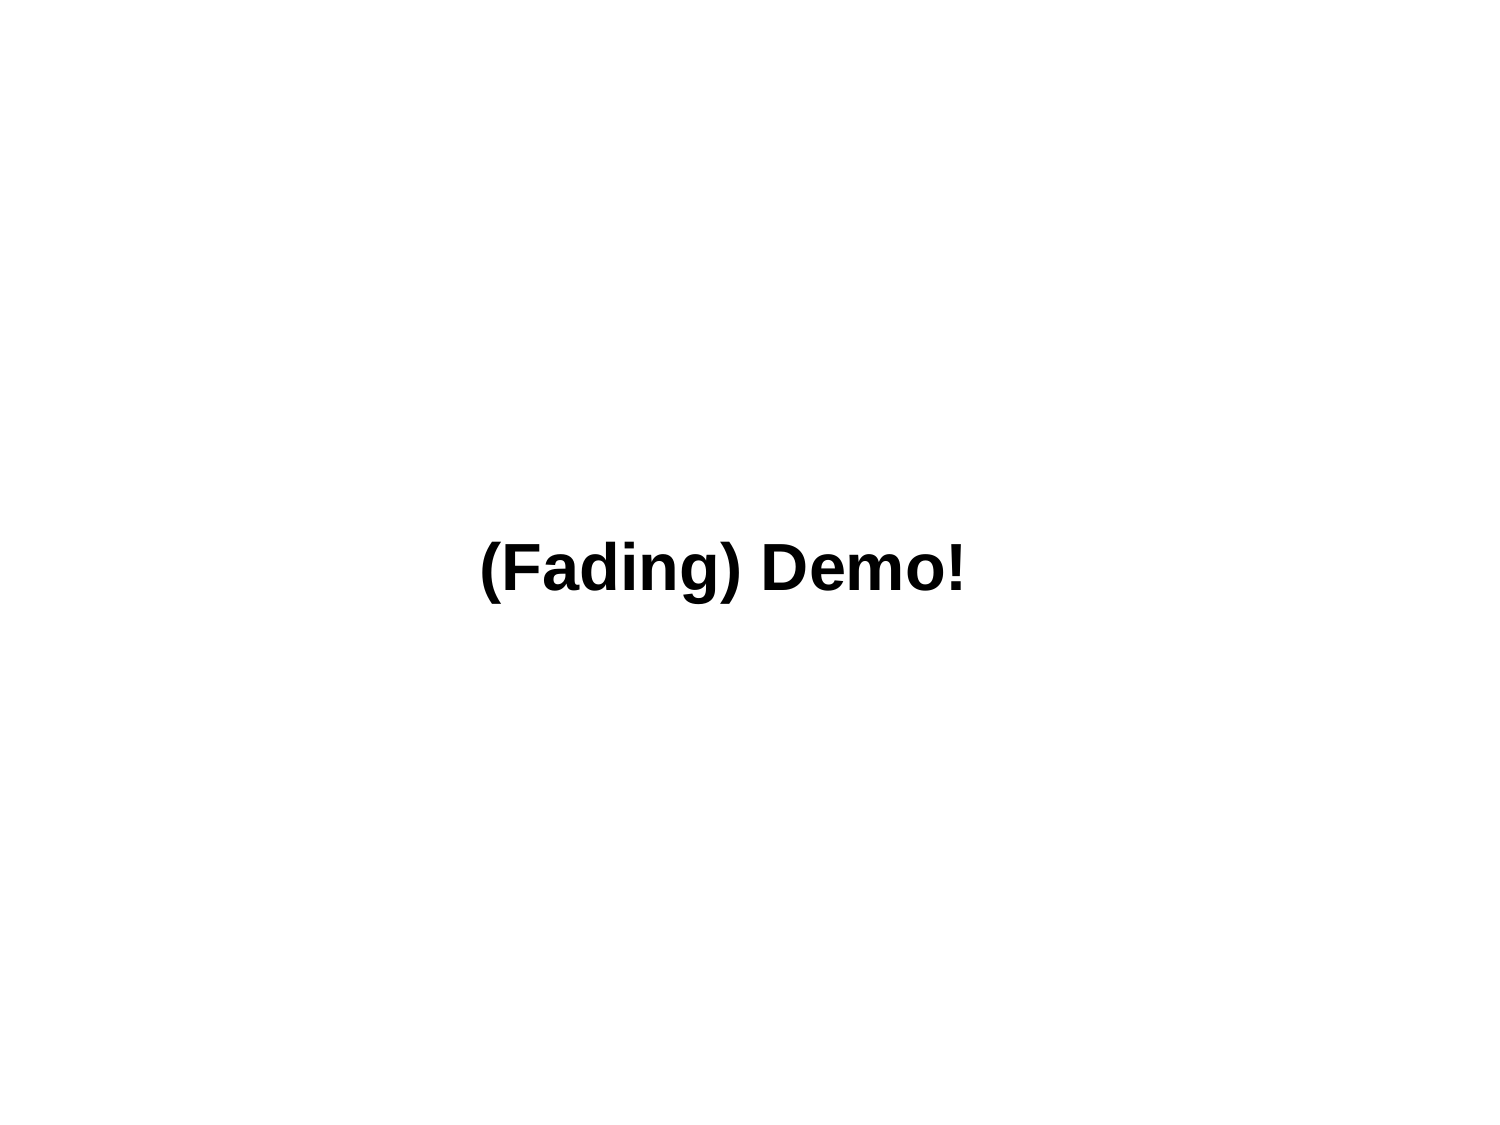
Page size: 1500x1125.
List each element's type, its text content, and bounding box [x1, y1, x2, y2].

title (Fading) Demo! [465, 517, 1081, 613]
